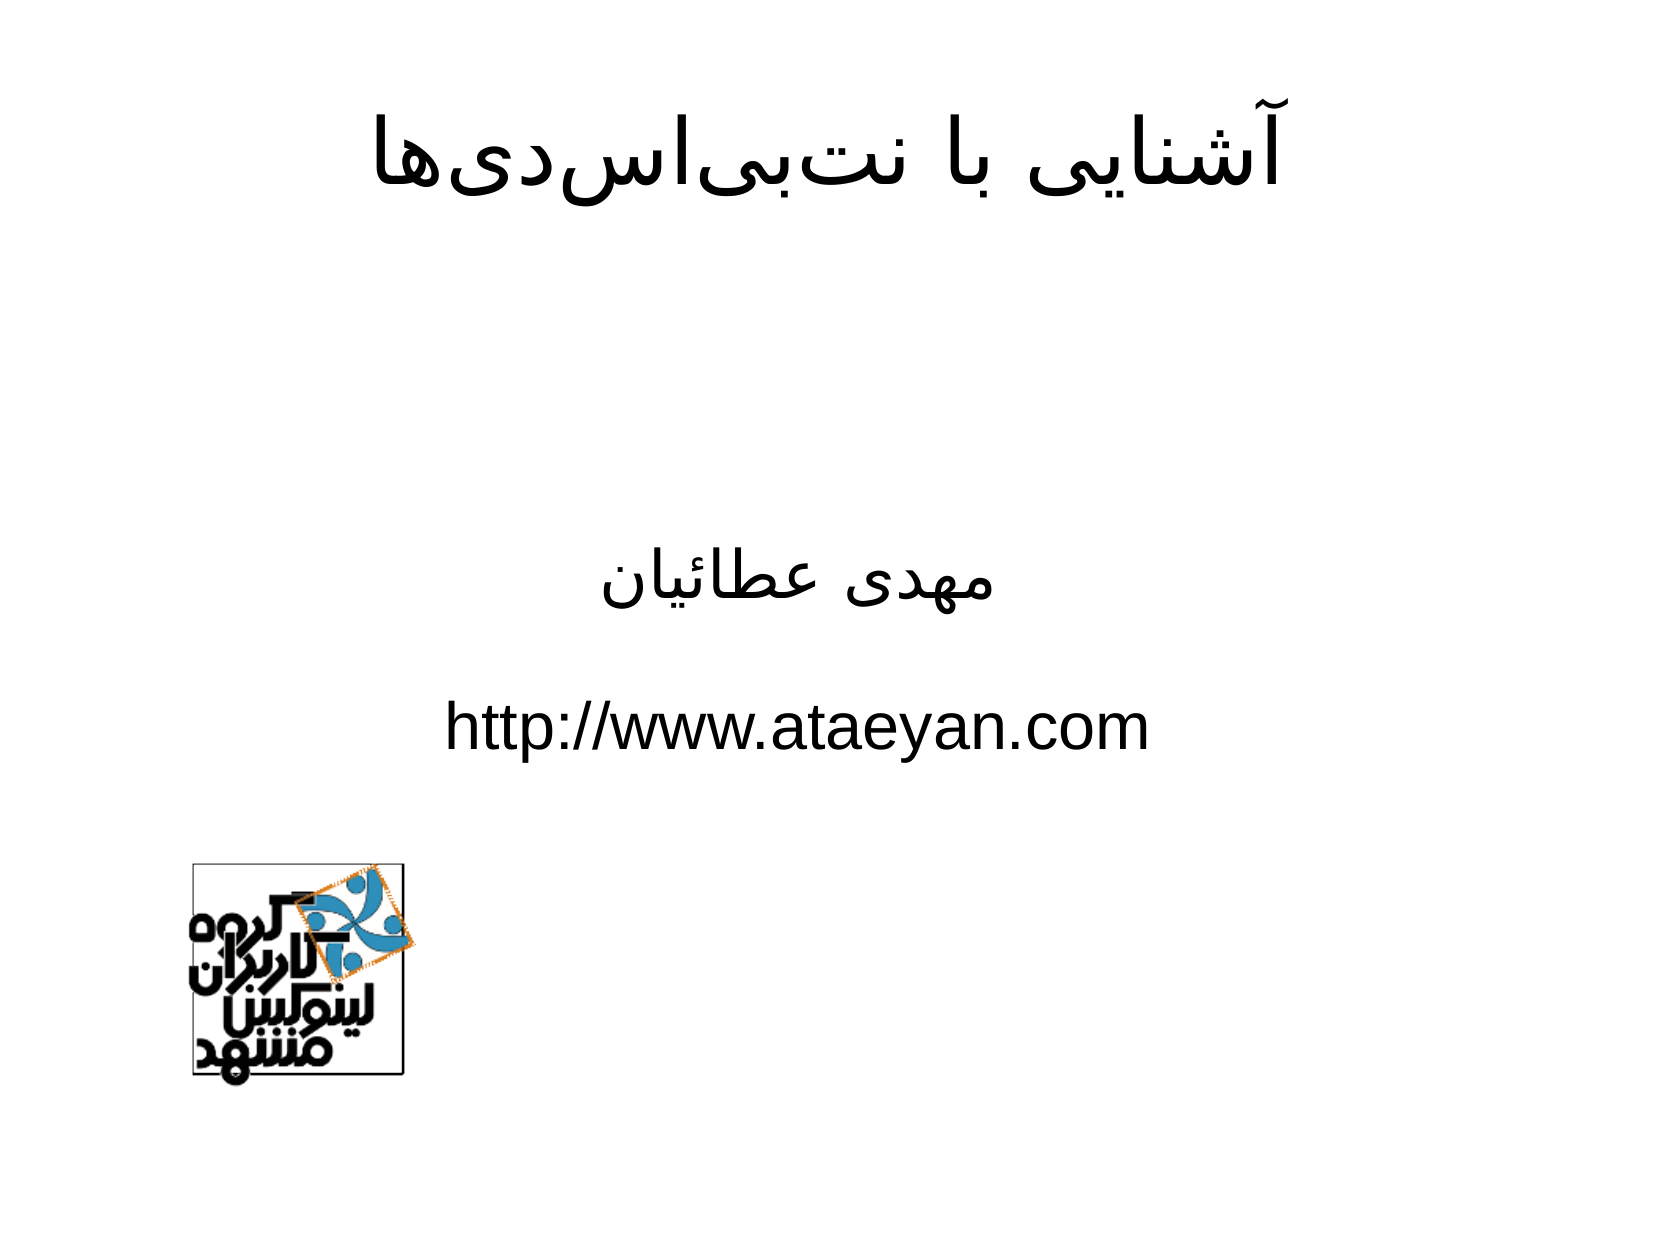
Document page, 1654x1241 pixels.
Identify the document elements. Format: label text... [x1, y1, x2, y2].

picture [180, 851, 416, 1087]
title آشنایی با نت‌بی‌اس‌دی‌ها [82, 49, 1571, 257]
subtitle مهدی عطائیان http://www.ataeyan.com [82, 290, 1538, 1010]
